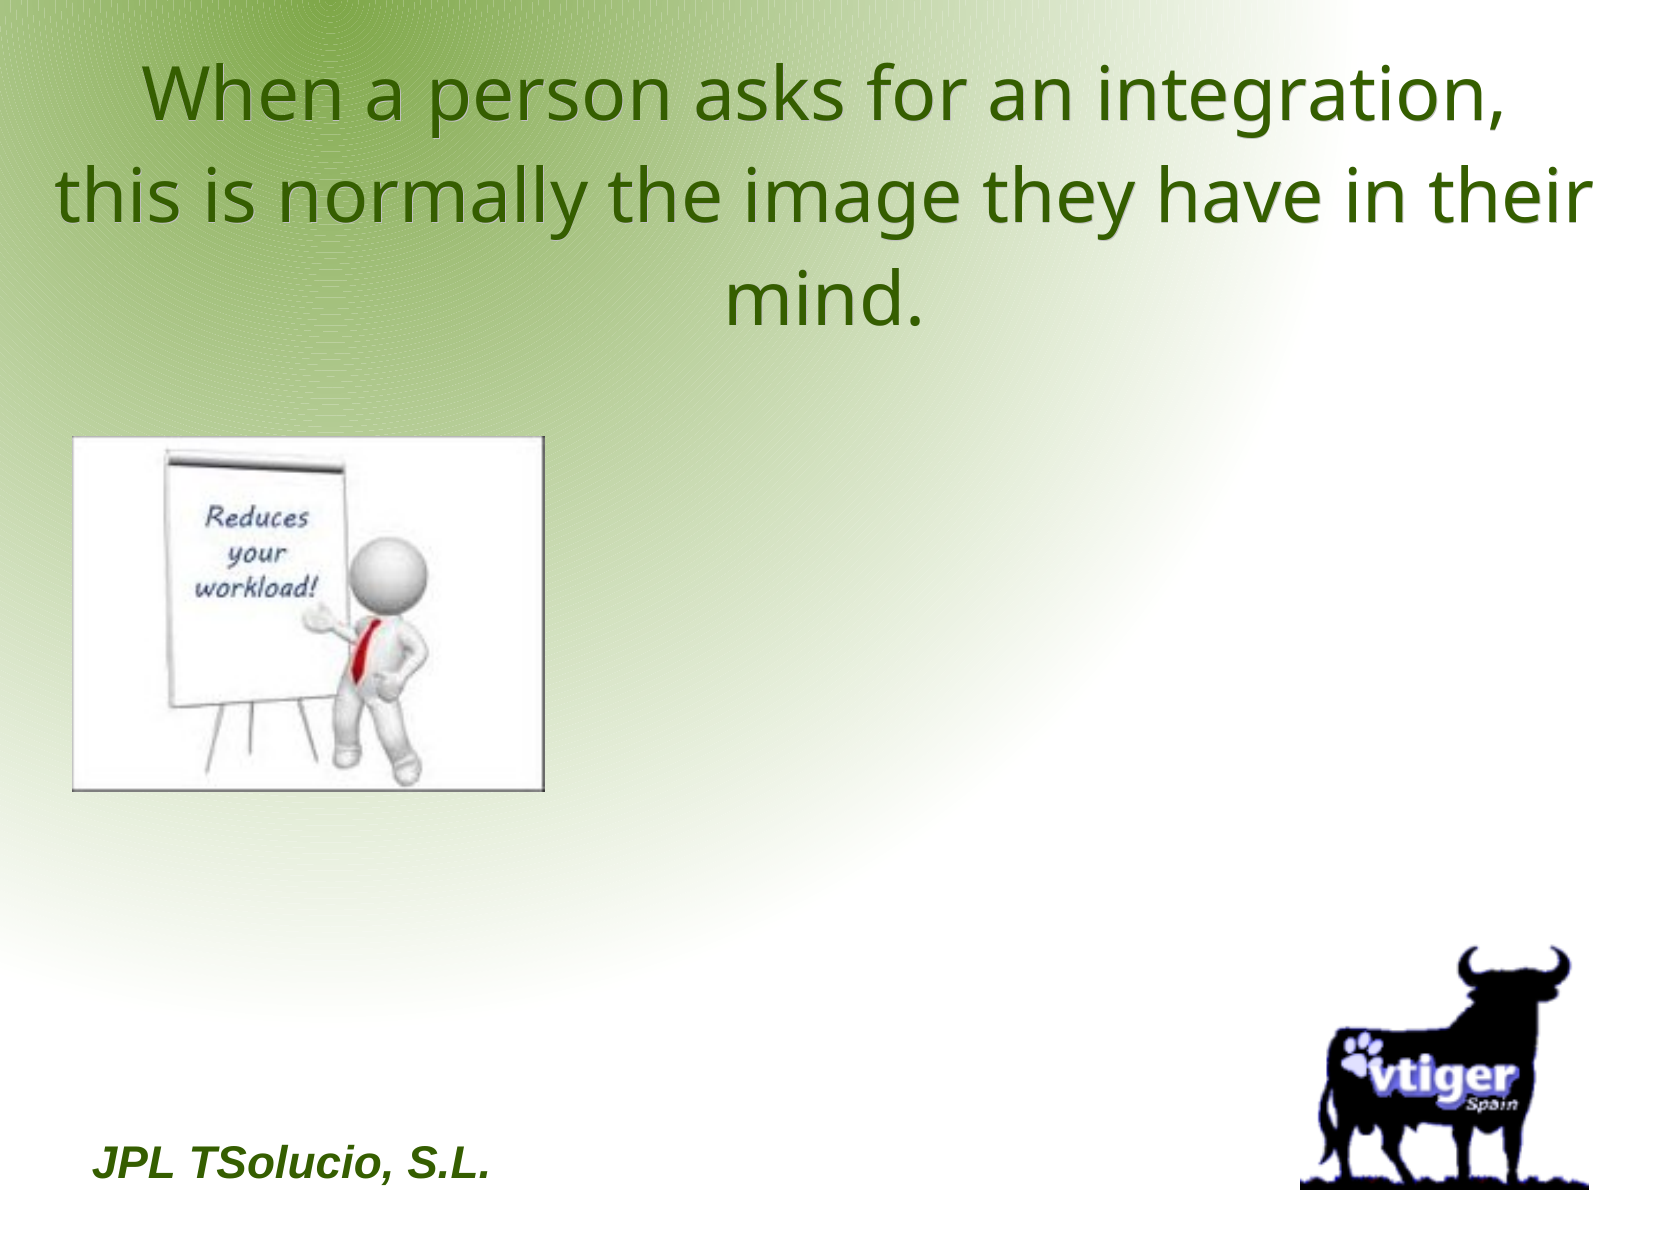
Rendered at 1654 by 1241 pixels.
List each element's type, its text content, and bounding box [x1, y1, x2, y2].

picture [1300, 939, 1589, 1190]
picture [72, 436, 545, 792]
title When a person asks for an integration, this is normally the image they have in their mind. [0, 62, 1652, 325]
